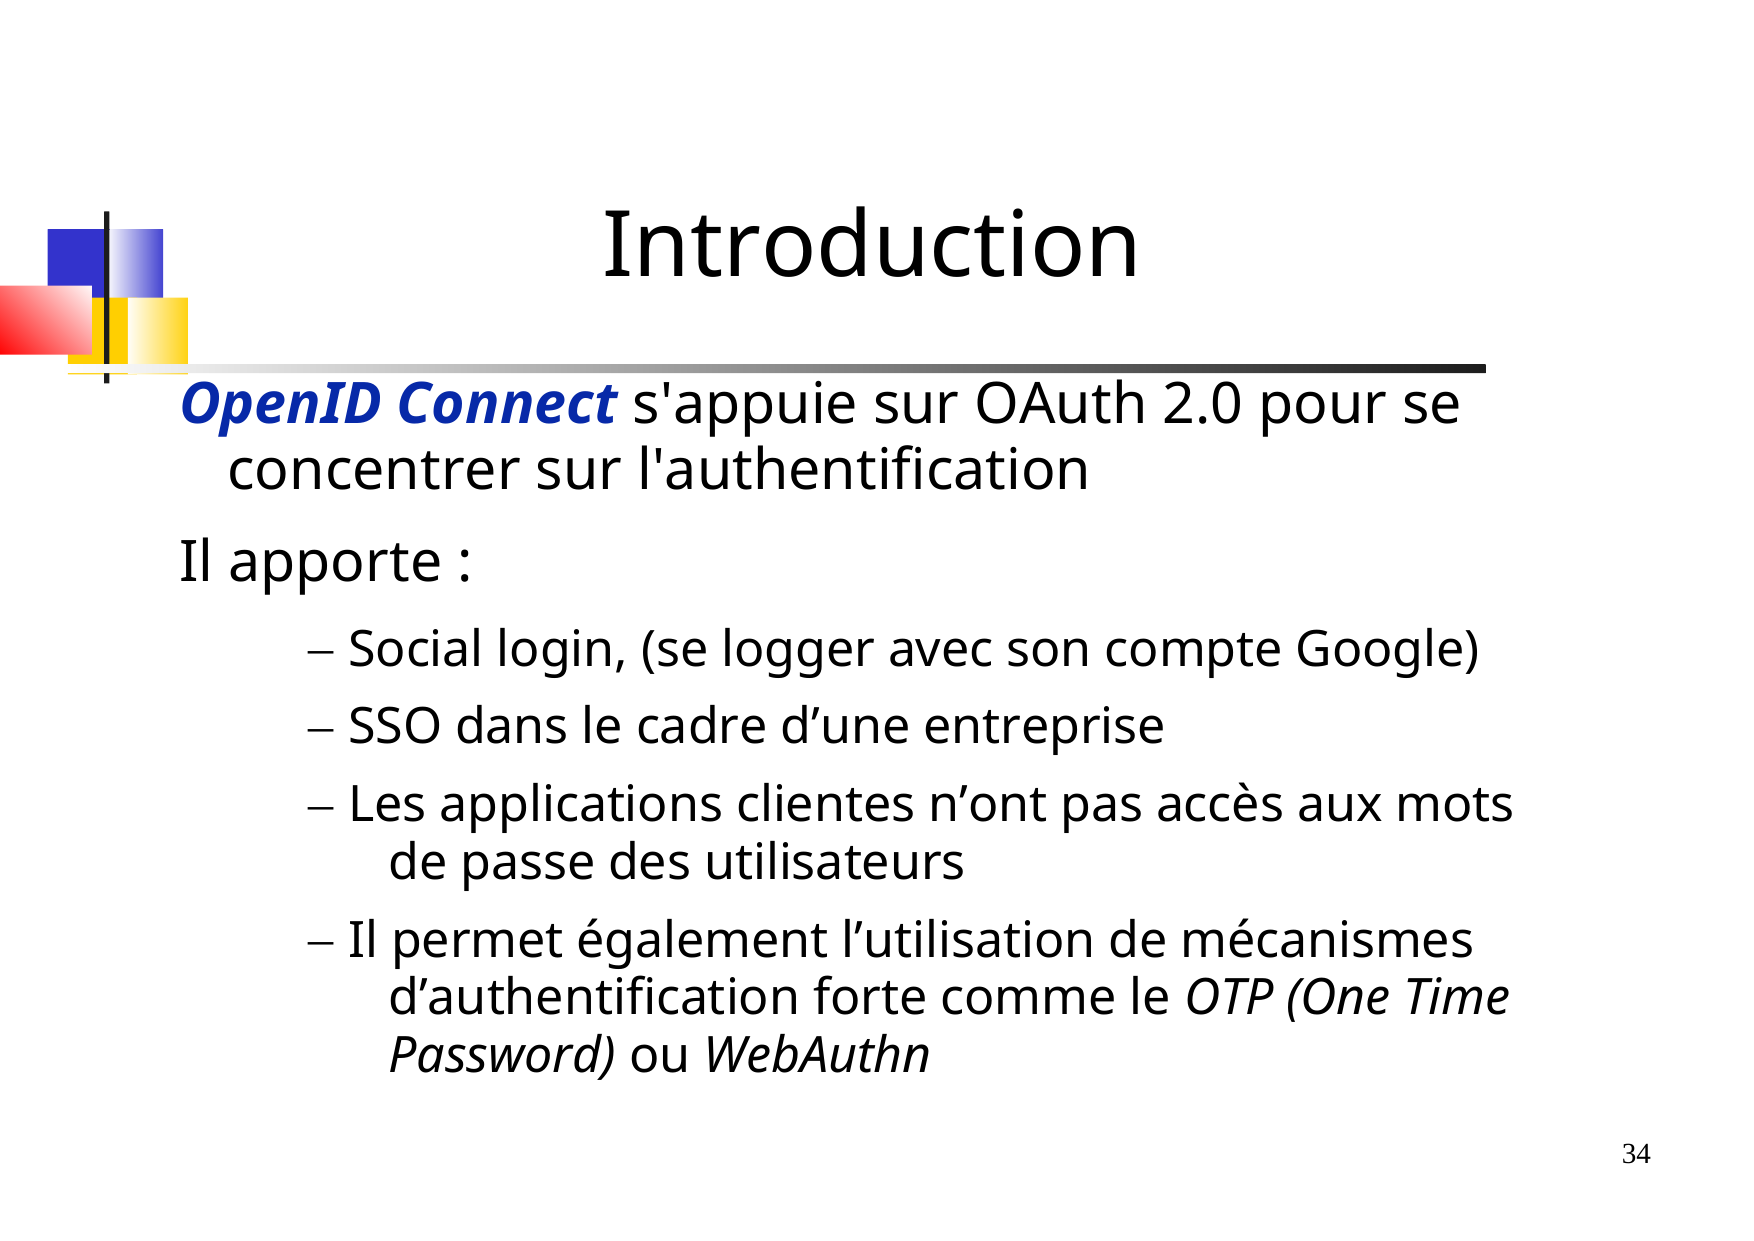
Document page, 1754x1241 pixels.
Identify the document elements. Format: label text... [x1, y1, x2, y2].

title Introduction [179, 139, 1567, 351]
list OpenID Connect s'appuie sur OAuth 2.0 pour se concentrer sur l'authentification Il apporte : Social login, (se logger avec son compte Google) SSO dans le cadre d’une entreprise Les applications clientes n’ont pas accès aux mots de passe des utilisateurs Il permet également l’utilisation de mécanismes d’authentification forte comme le OTP (One Time Password) ou WebAuthn [179, 371, 1567, 1091]
